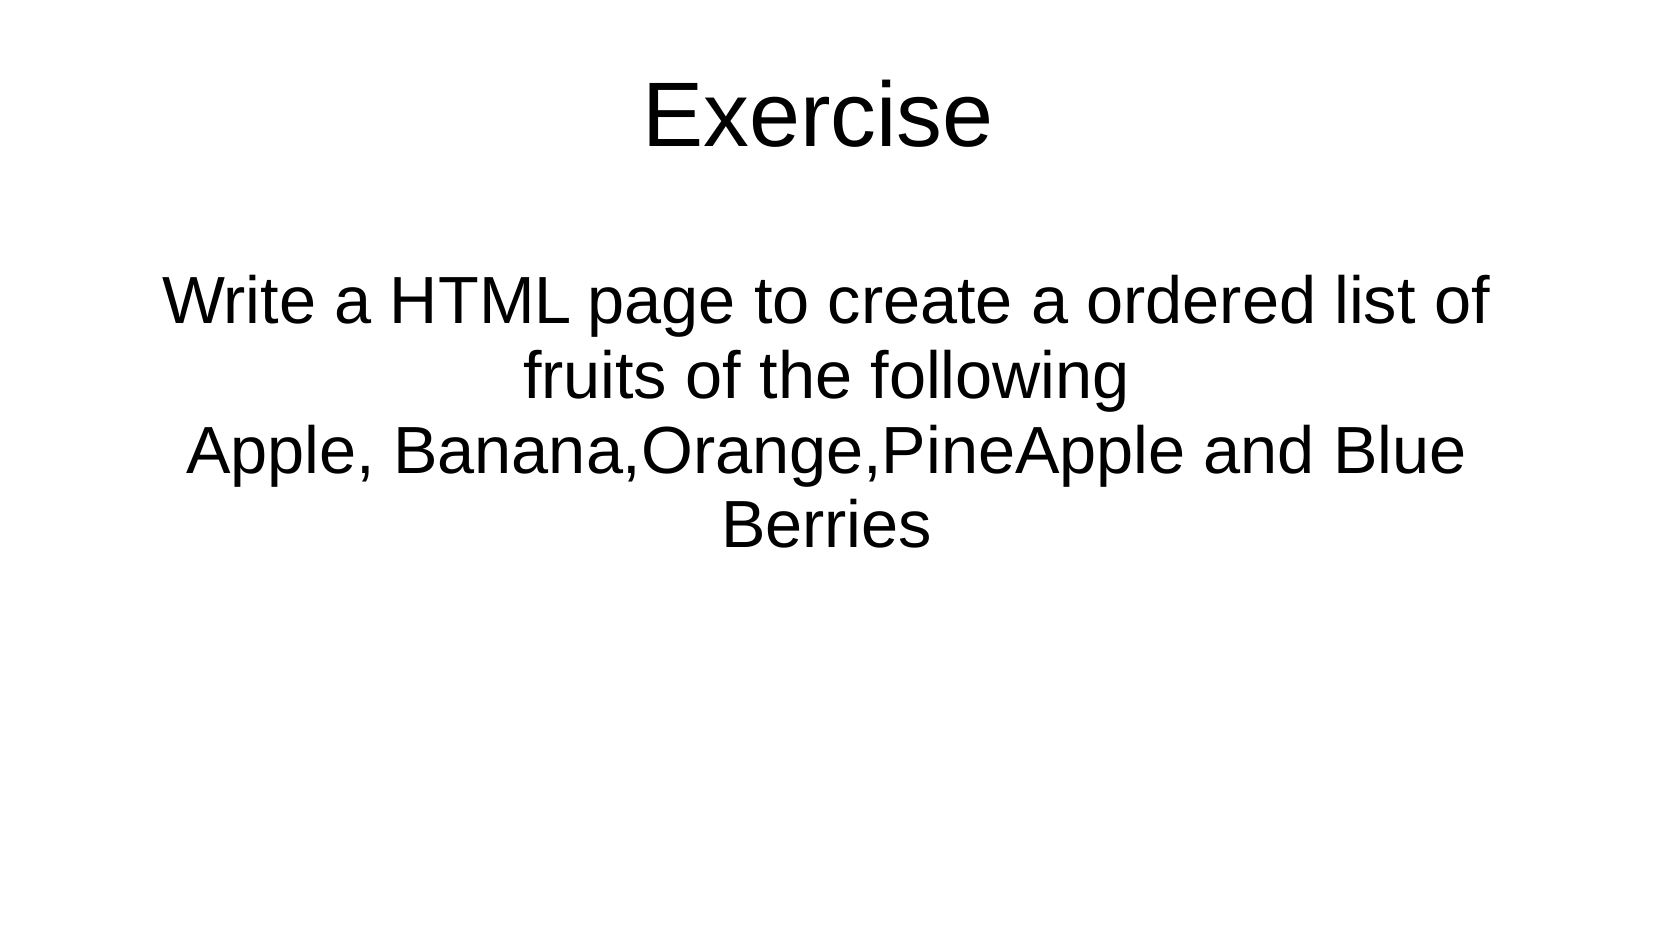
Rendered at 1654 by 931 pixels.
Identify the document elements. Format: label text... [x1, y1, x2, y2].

title Exercise [82, 37, 1571, 193]
subtitle Write a HTML page to create a ordered list of fruits of the following Apple, Banana,Orange,PineApple and Blue Berries [82, 217, 1571, 758]
